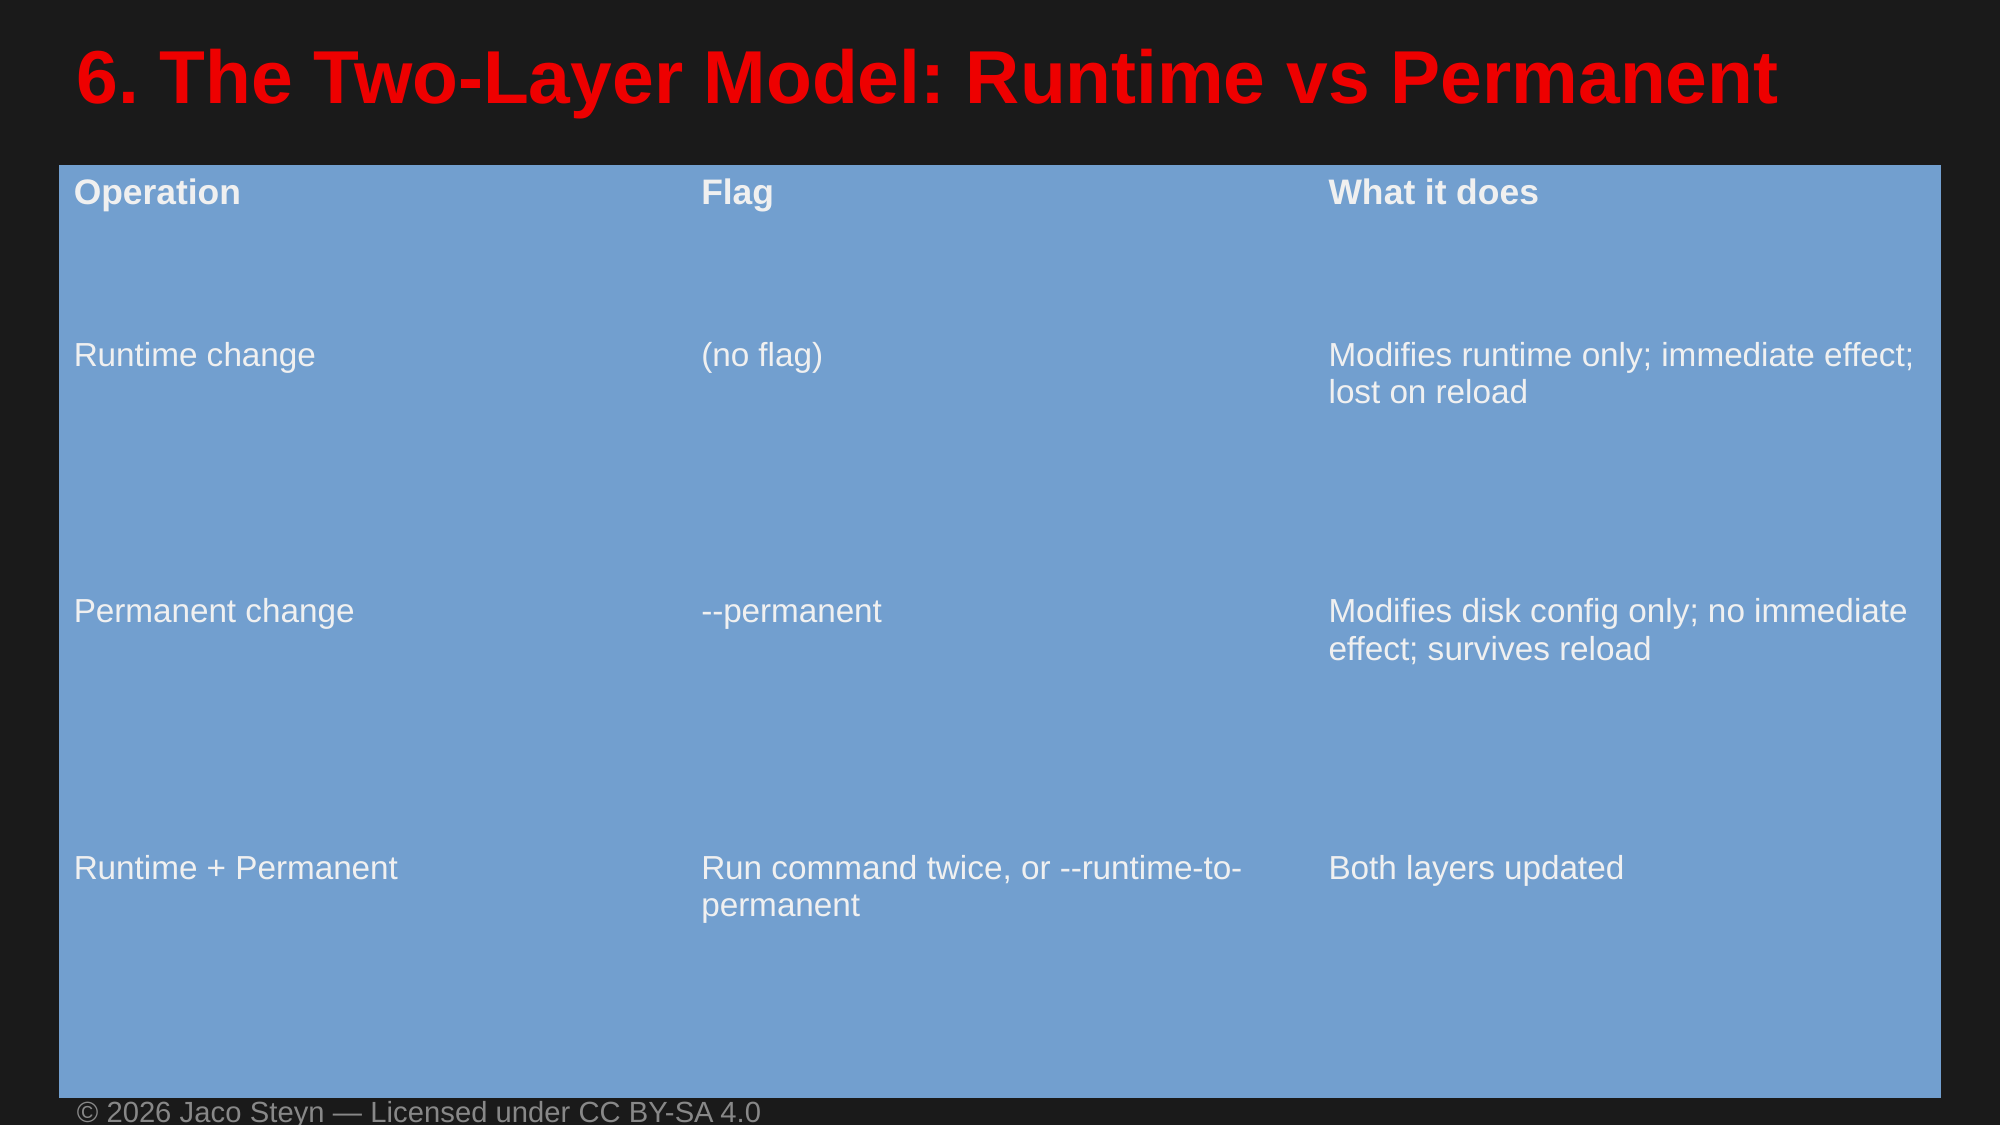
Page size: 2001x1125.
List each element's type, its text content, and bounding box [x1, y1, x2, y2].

text_box 6. The Two-Layer Model: Runtime vs Permanent [59, 23, 1942, 142]
table_cell Run command twice, or --runtime-to-permanent [686, 842, 1314, 1083]
table_cell Modifies disk config only; no immediate effect; survives reload [1314, 586, 1941, 842]
table_header Operation [59, 165, 686, 329]
table_cell Modifies runtime only; immediate effect; lost on reload [1314, 329, 1941, 586]
table_cell Runtime + Permanent [59, 842, 686, 1083]
table_header Flag [686, 165, 1314, 329]
table_header What it does [1314, 165, 1941, 329]
table_cell Runtime change [59, 329, 686, 586]
table_cell Permanent change [59, 586, 686, 842]
table_cell Both layers updated [1314, 842, 1941, 1083]
table_cell --permanent [686, 586, 1314, 842]
table_cell (no flag) [686, 329, 1314, 586]
text_box © 2026 Jaco Steyn — Licensed under CC BY-SA 4.0 [59, 1083, 1942, 1120]
